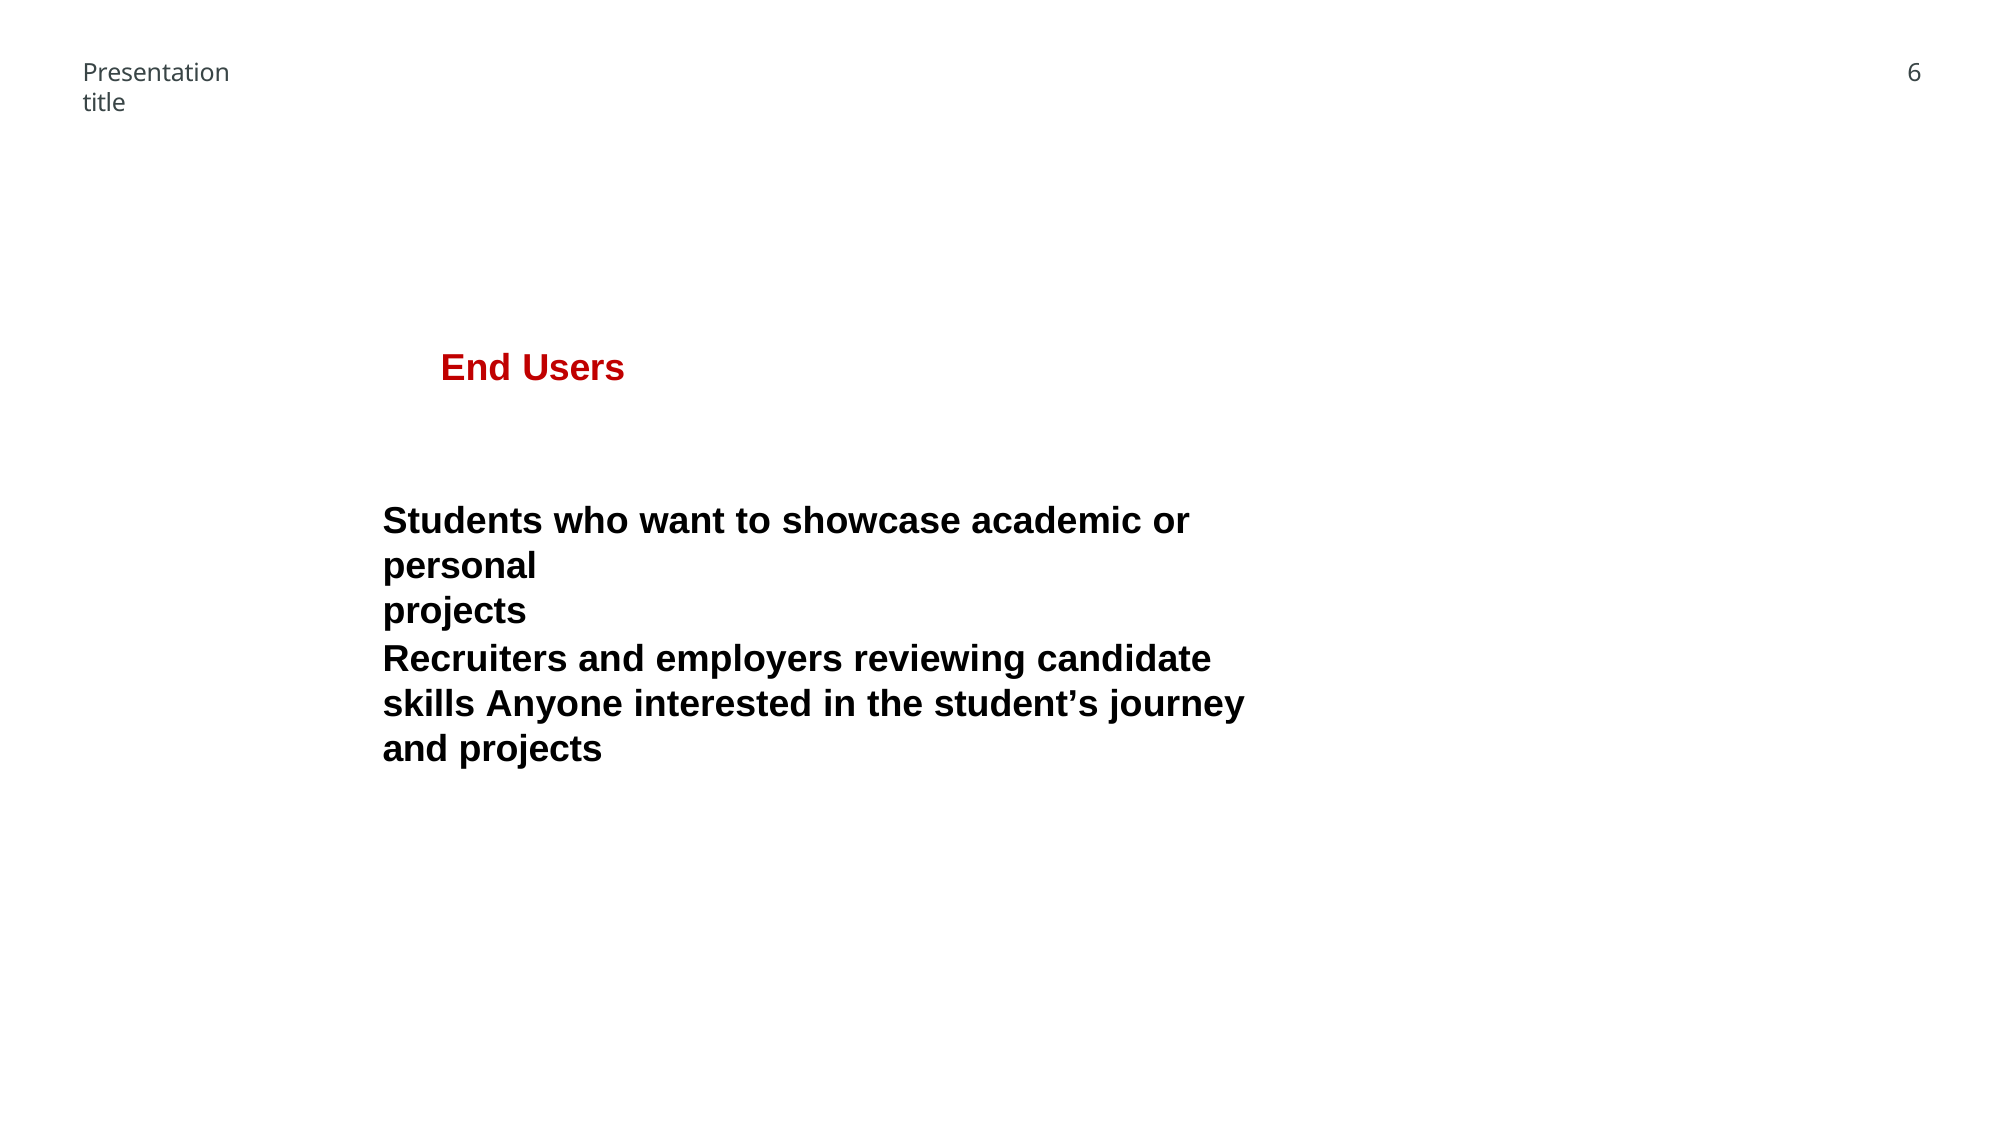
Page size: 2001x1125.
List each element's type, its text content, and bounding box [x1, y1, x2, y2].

text_box Presentation title [80, 54, 267, 89]
text_box End Users Students who want to showcase academic or personal projects Recruiters and employers reviewing candidate skills Anyone interested in the student’s journey and projects [380, 340, 1354, 723]
text_box 6 [1905, 54, 1924, 89]
